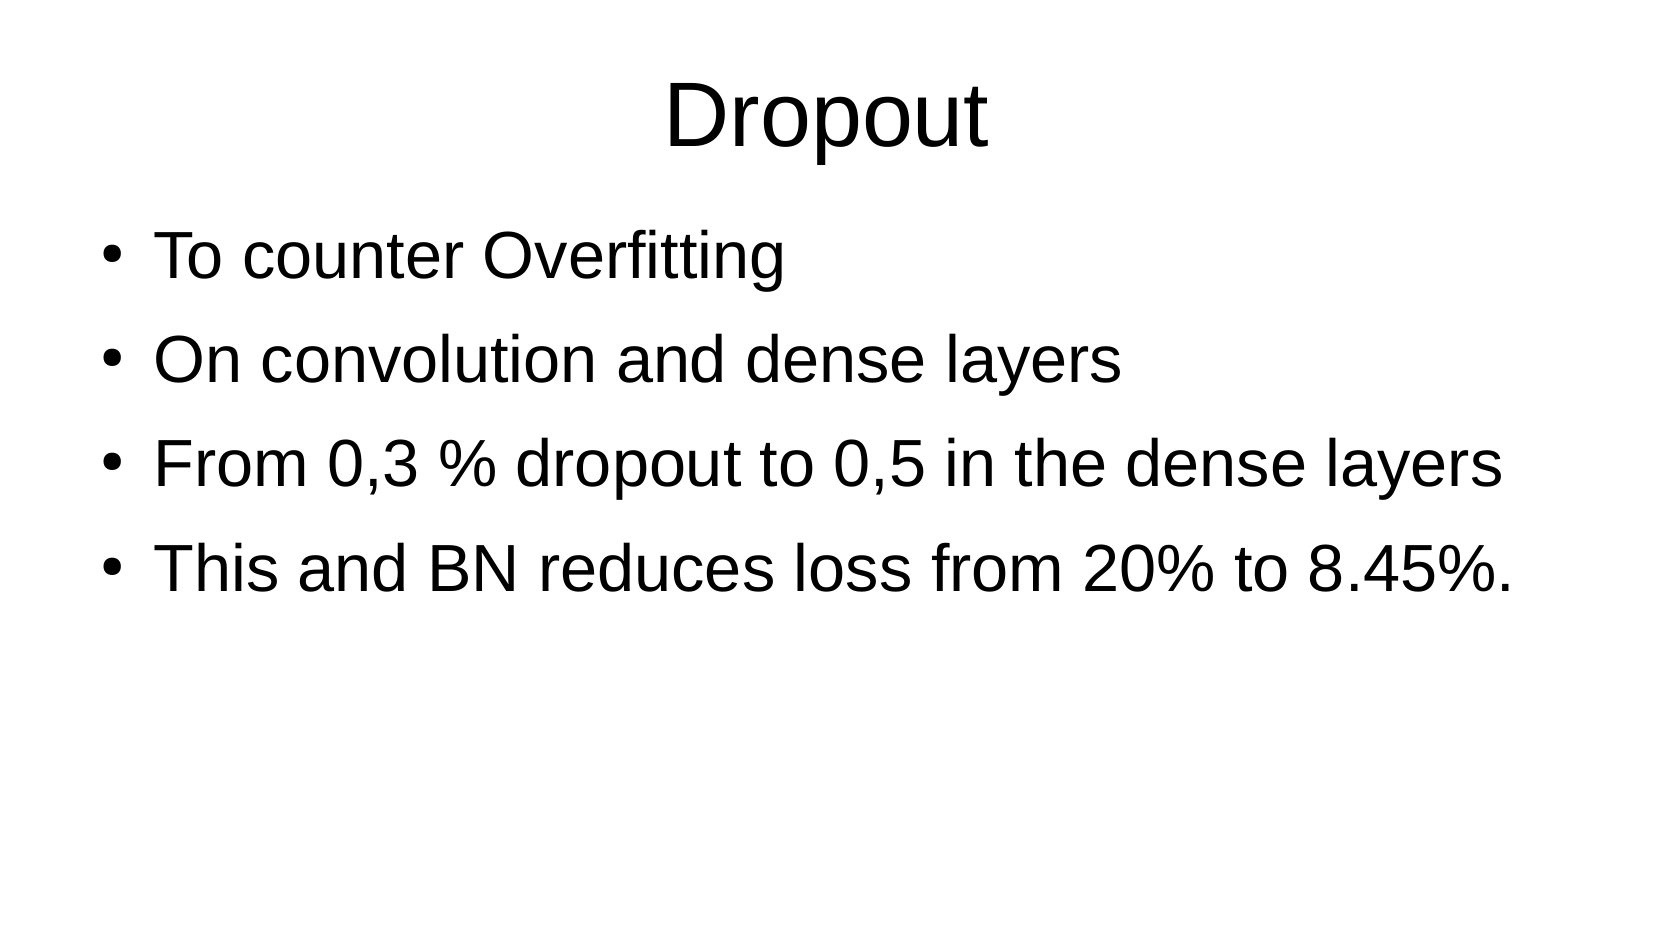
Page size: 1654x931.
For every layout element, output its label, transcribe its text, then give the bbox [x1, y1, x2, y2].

title Dropout [82, 37, 1571, 193]
list To counter Overfitting On convolution and dense layers From 0,3 % dropout to 0,5 in the dense layers This and BN reduces loss from 20% to 8.45%. [82, 217, 1571, 758]
